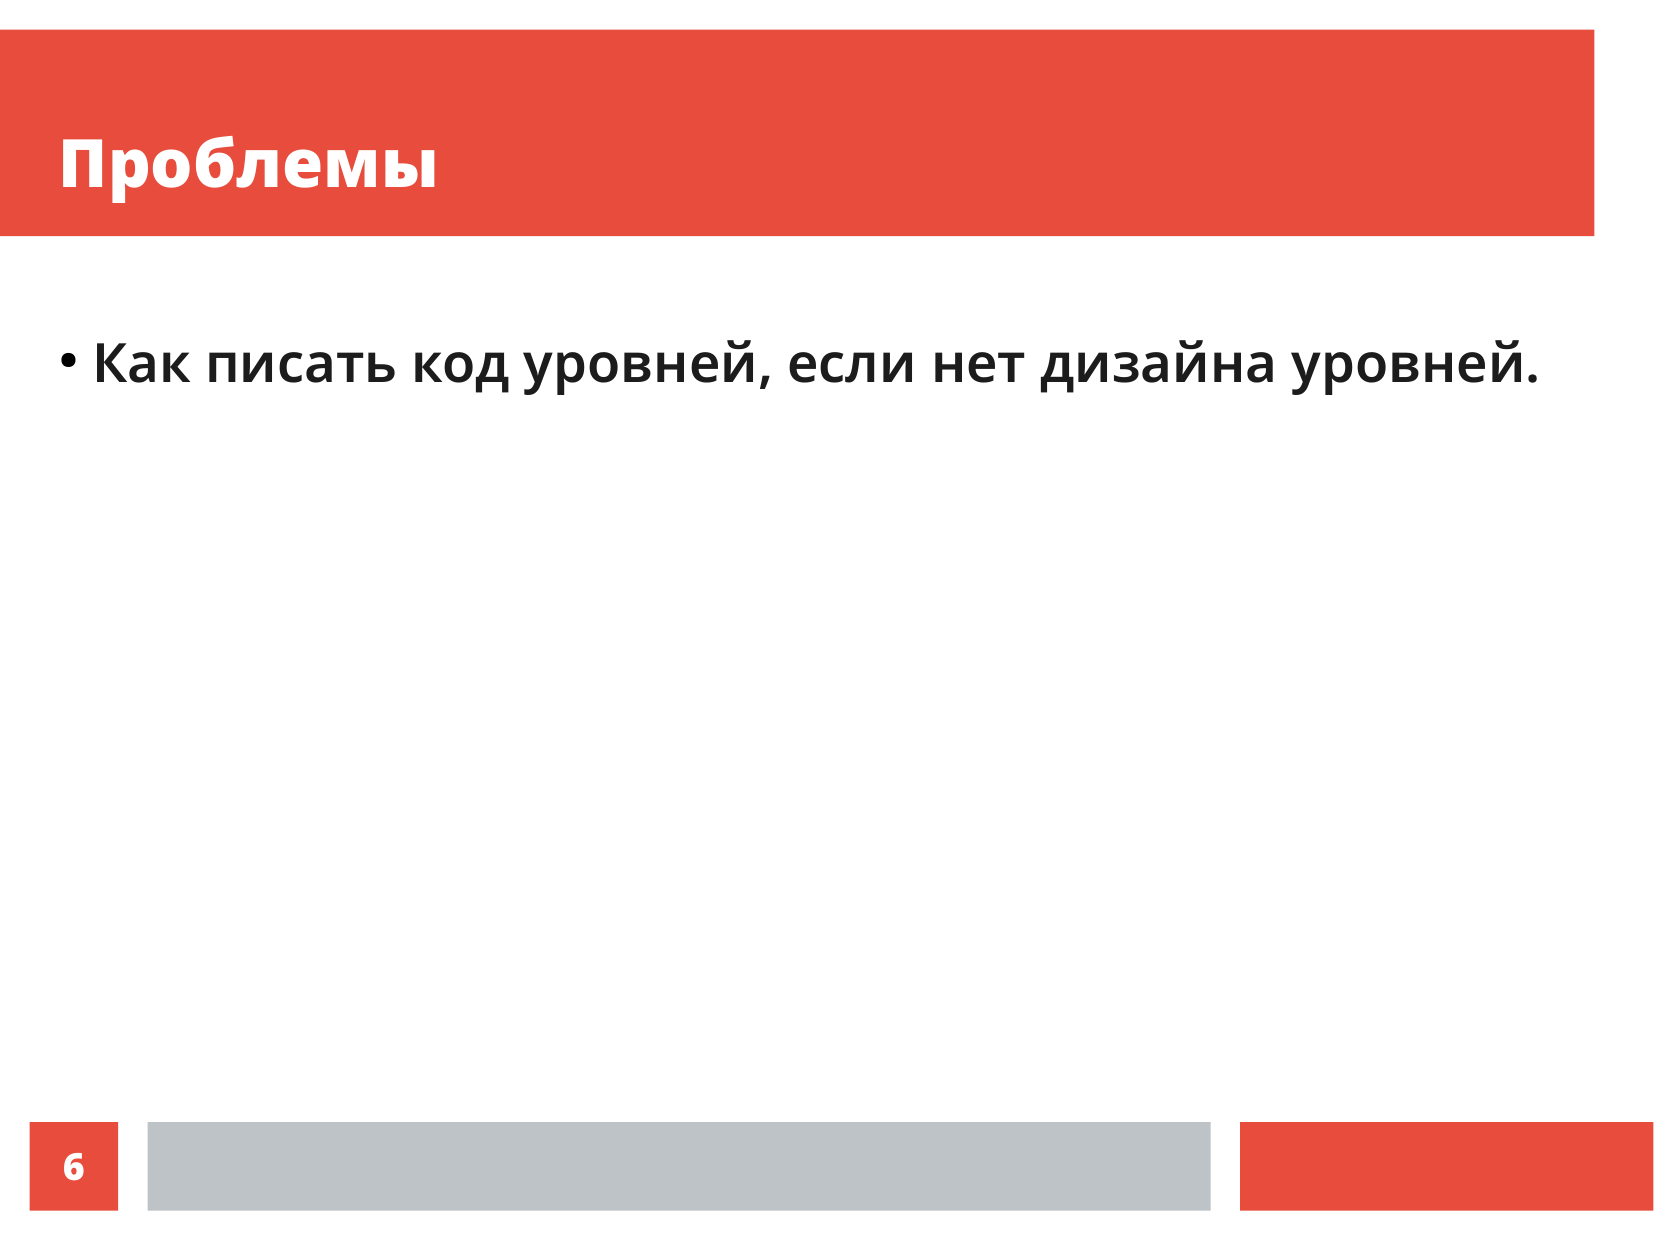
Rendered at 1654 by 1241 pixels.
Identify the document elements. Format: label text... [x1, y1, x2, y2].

list Как писать код уровней, если нет дизайна уровней. [59, 324, 1565, 1016]
title Проблемы [59, 59, 1595, 207]
